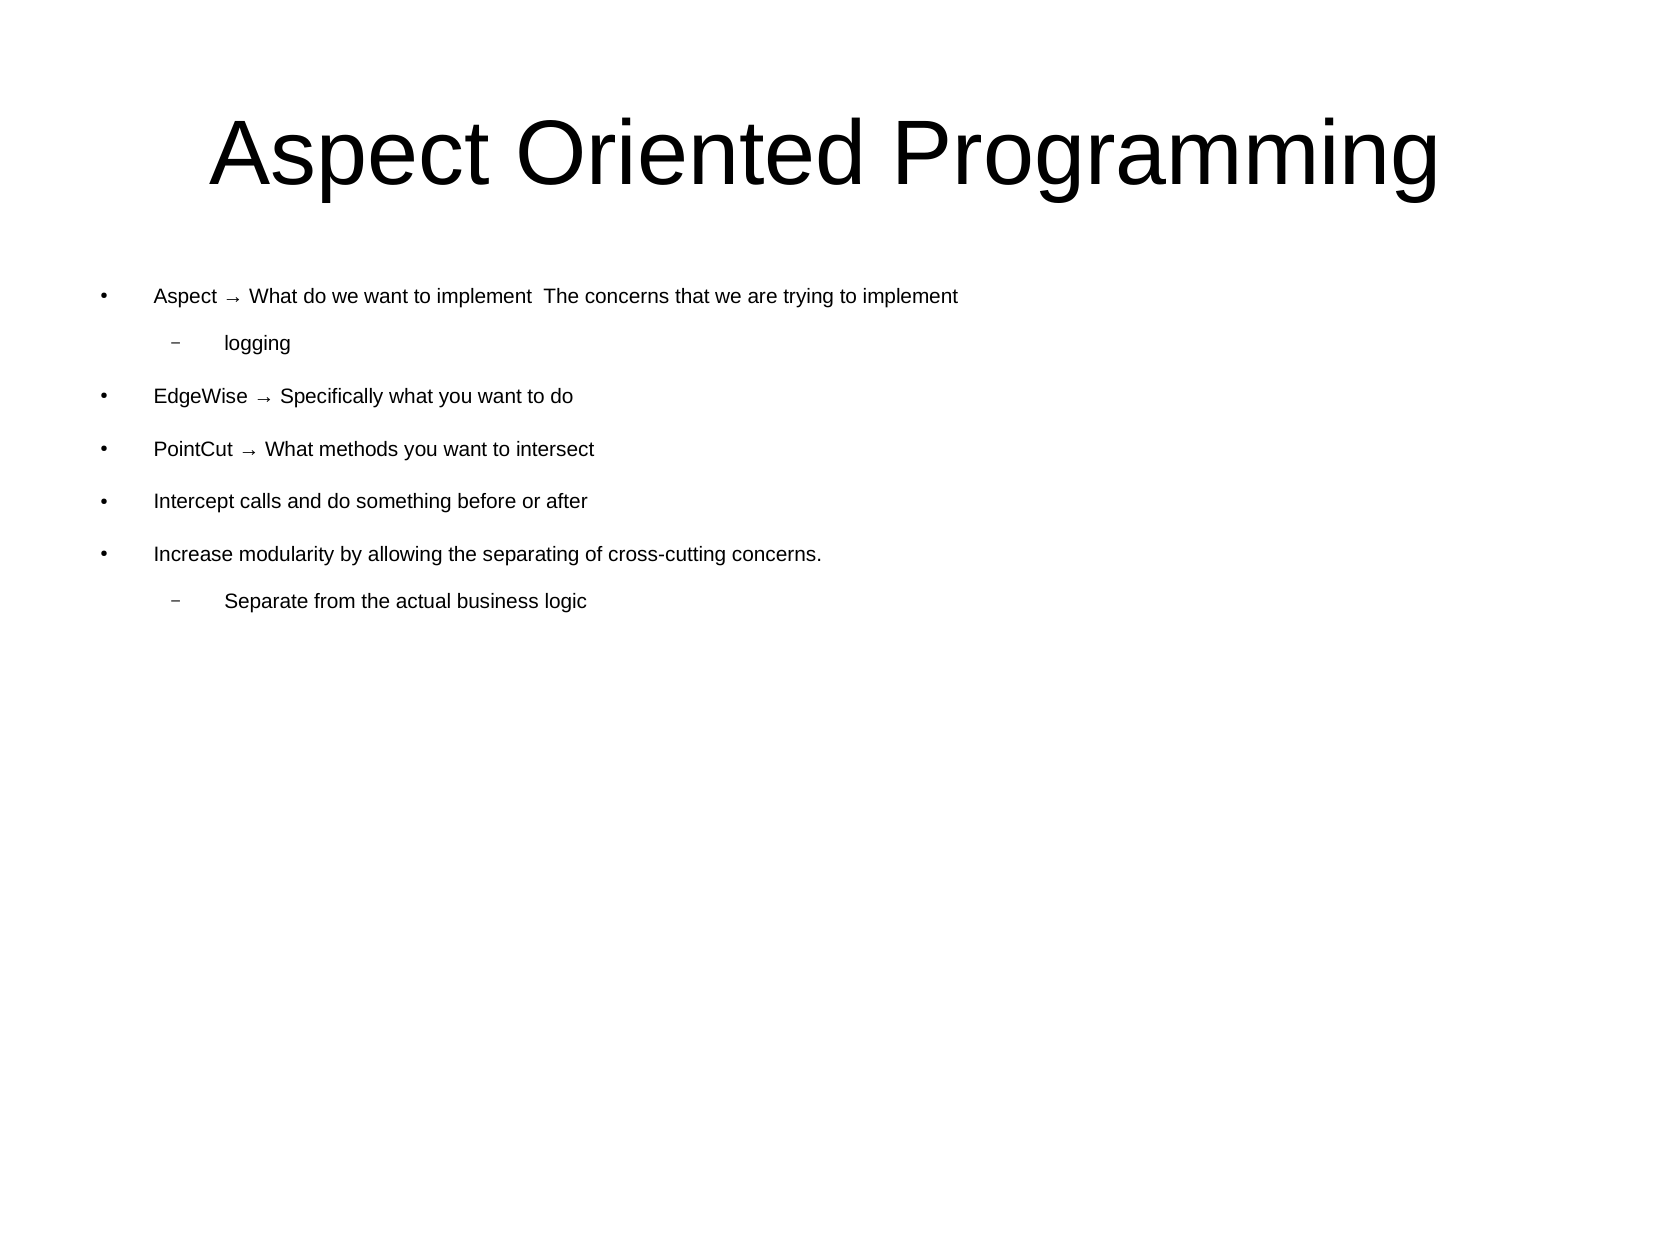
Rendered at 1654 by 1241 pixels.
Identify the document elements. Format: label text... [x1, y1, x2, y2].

list Aspect → What do we want to implement The concerns that we are trying to implement logging EdgeWise → Specifically what you want to do PointCut → What methods you want to intersect Intercept calls and do something before or after Increase modularity by allowing the separating of cross-cutting concerns. Separate from the actual business logic [82, 285, 1571, 1005]
title Aspect Oriented Programming [82, 49, 1571, 257]
